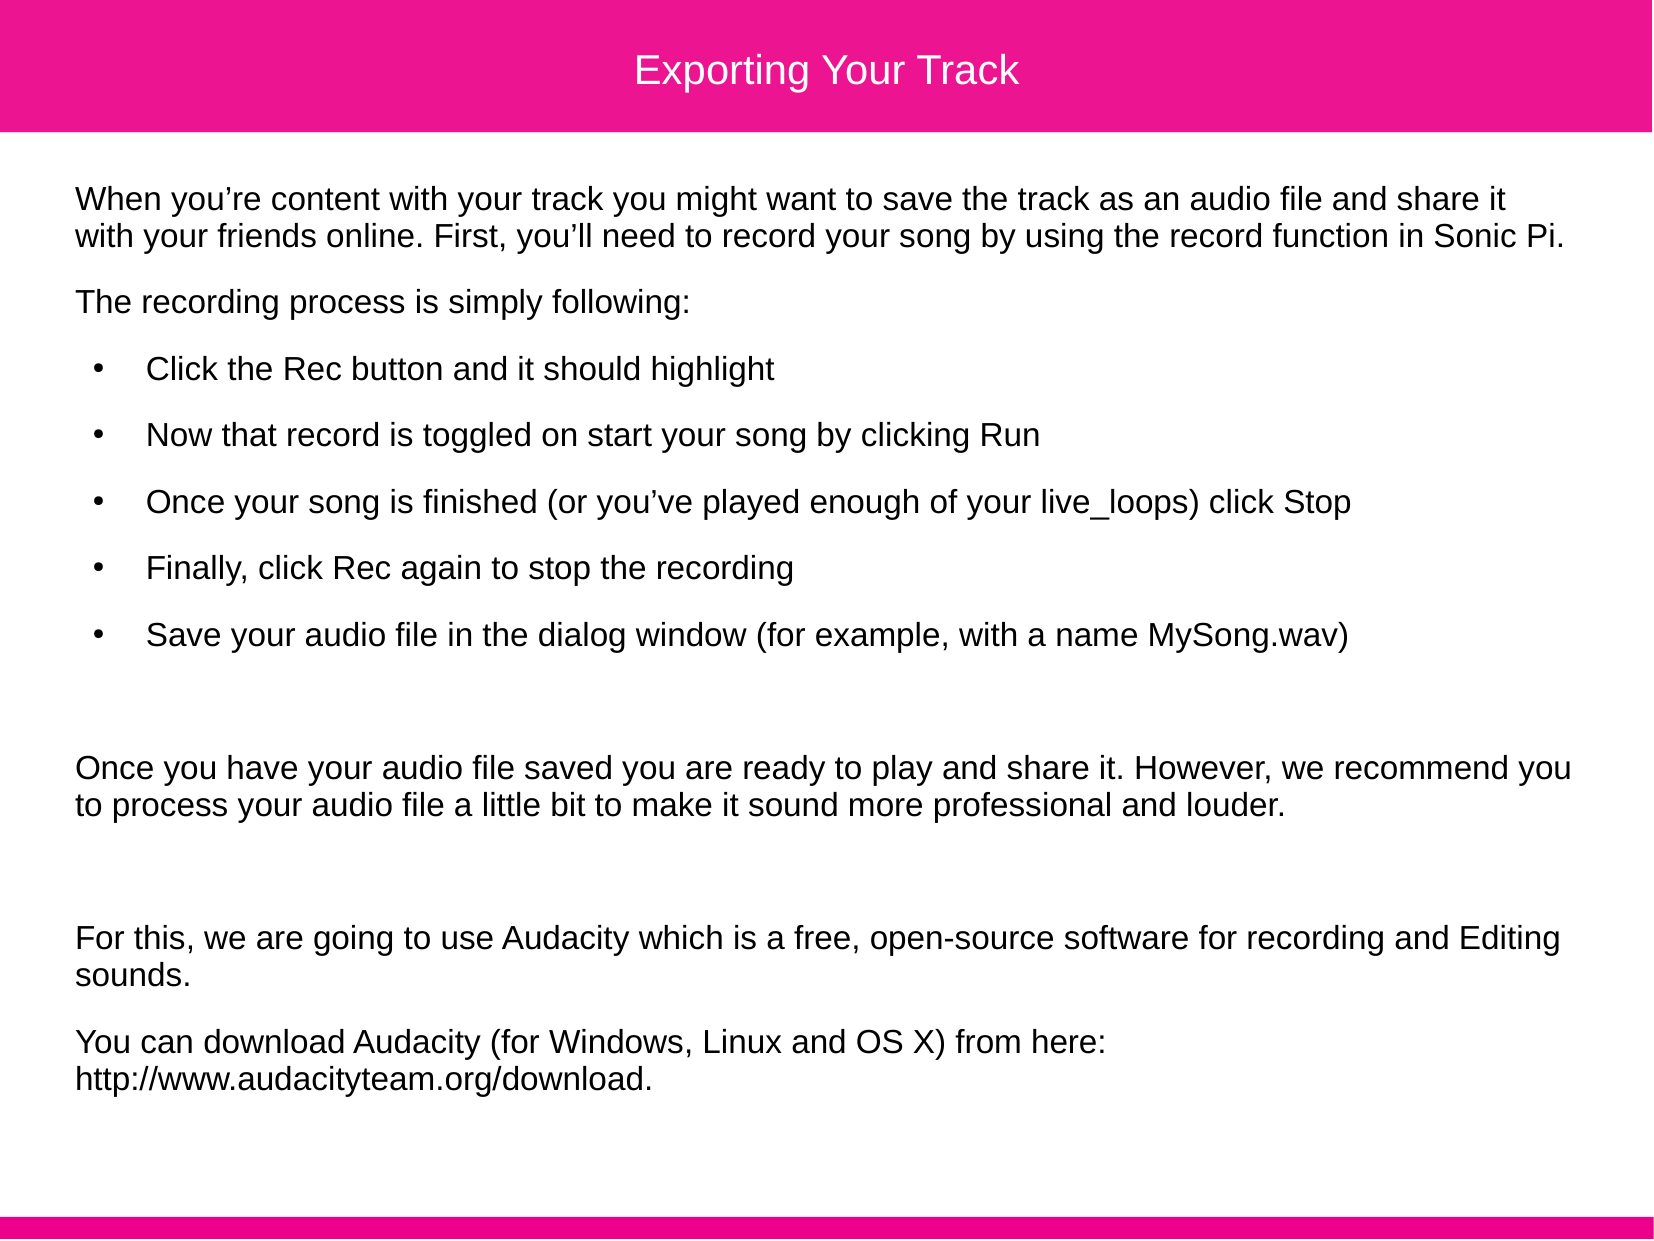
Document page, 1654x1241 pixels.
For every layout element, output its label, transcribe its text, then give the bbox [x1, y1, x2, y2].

list When you’re content with your track you might want to save the track as an audio file and share it with your friends online. First, you’ll need to record your song by using the record function in Sonic Pi. The recording process is simply following: Click the Rec button and it should highlight Now that record is toggled on start your song by clicking Run Once your song is finished (or you’ve played enough of your live_loops) click Stop Finally, click Rec again to stop the recording Save your audio file in the dialog window (for example, with a name MySong.wav) Once you have your audio file saved you are ready to play and share it. However, we recommend you to process your audio file a little bit to make it sound more professional and louder. For this, we are going to use Audacity which is a free, open-source software for recording and Editing sounds. You can download Audacity (for Windows, Linux and OS X) from here: http://www.audacityteam.org/download. [75, 180, 1576, 1171]
picture [0, 0, 1654, 1241]
title Exporting Your Track [82, 46, 1571, 94]
